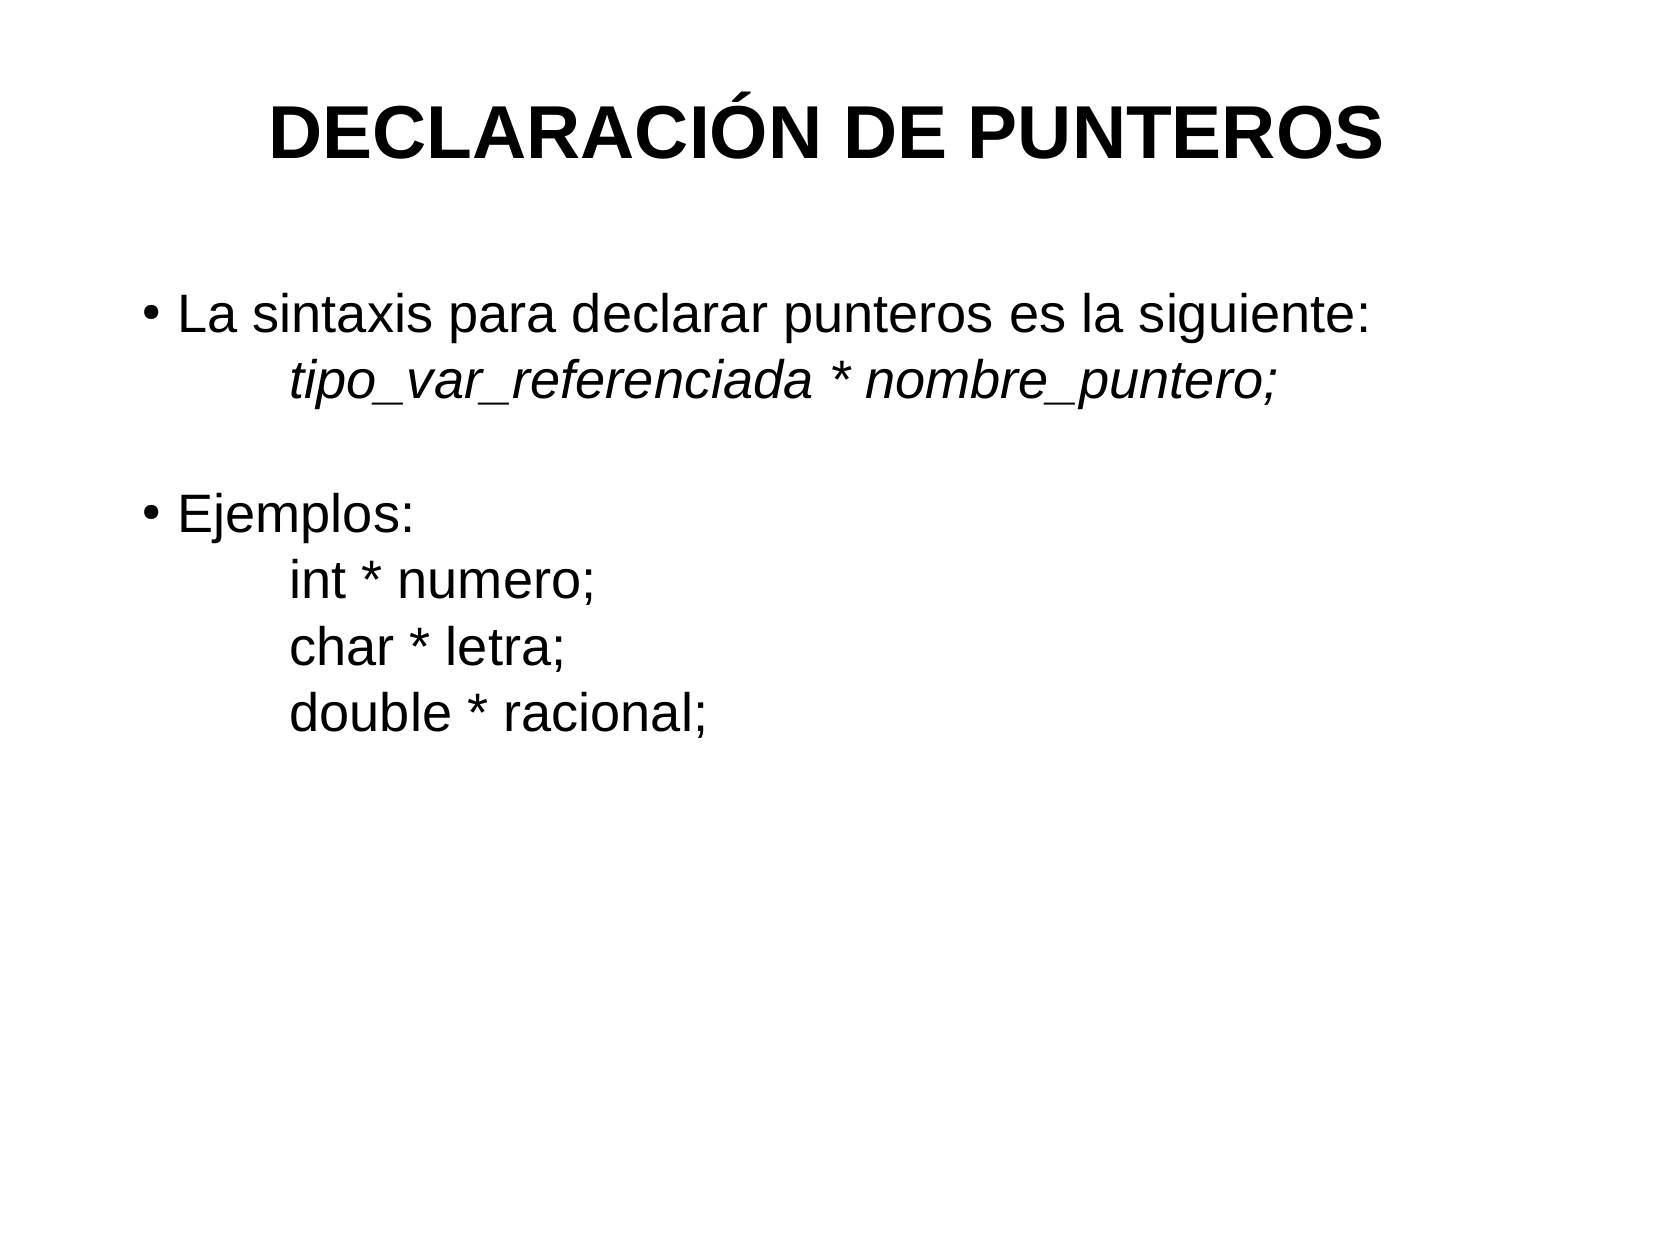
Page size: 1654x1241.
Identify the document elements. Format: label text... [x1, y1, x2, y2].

text_box La sintaxis para declarar punteros es la siguiente: tipo_var_referenciada * nombre_puntero; Ejemplos: int * numero; char * letra; double * racional; [141, 283, 1560, 1173]
title DECLARACIÓN DE PUNTEROS [82, 29, 1571, 237]
